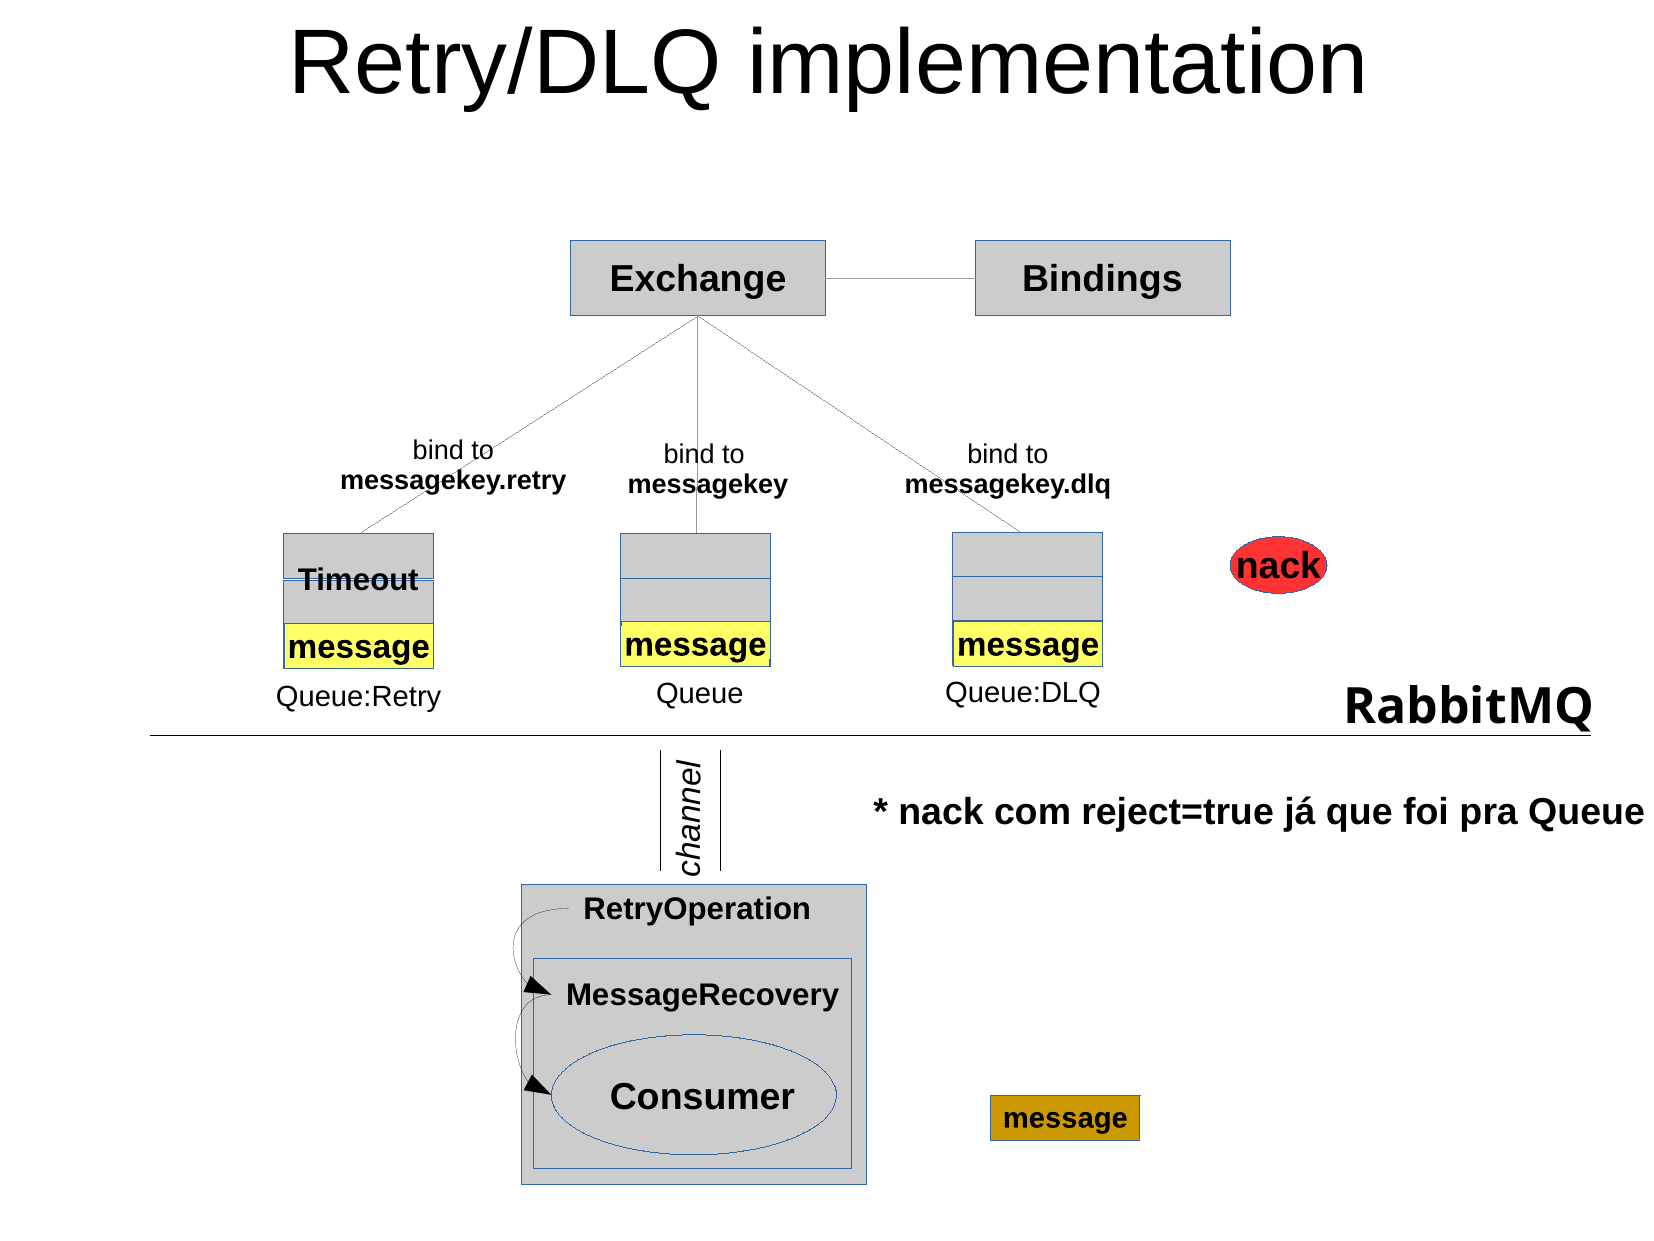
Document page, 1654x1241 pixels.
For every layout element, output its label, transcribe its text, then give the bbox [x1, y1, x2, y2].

text_box bind to messagekey.dlq [845, 431, 1171, 477]
text_box bind to messagekey.retry [306, 427, 601, 503]
text_box [521, 1001, 533, 1080]
text_box bind to messagekey [545, 431, 871, 507]
text_box Bindings [975, 240, 1231, 316]
text_box RetryOperation [568, 883, 827, 934]
text_box [283, 533, 434, 555]
text_box [620, 533, 771, 625]
text_box [952, 532, 1103, 666]
text_box channel [662, 745, 716, 893]
text_box nack [1230, 536, 1328, 594]
text_box message [990, 1095, 1141, 1141]
text_box Queue:DLQ [930, 668, 1117, 717]
text_box Consumer [595, 1068, 811, 1126]
text_box dds [533, 958, 852, 993]
text_box message [284, 623, 434, 669]
text_box Timeout [283, 555, 434, 606]
text_box message [953, 621, 1103, 667]
text_box RabbitMQ [1328, 662, 1654, 738]
text_box [521, 977, 533, 1010]
text_box [551, 1034, 837, 1155]
text_box Exchange [570, 240, 826, 316]
title Retry/DLQ implementation [85, 0, 1574, 136]
text_box * nack com reject=true já que foi pra Queue [764, 783, 1654, 883]
text_box Queue:Retry [261, 672, 457, 721]
text_box MessageRecovery [551, 969, 855, 1020]
text_box [283, 606, 434, 669]
text_box [521, 884, 568, 923]
text_box Queue [600, 670, 759, 718]
text_box [521, 884, 867, 1185]
text_box message [620, 621, 771, 667]
text_box dds [533, 995, 852, 1169]
